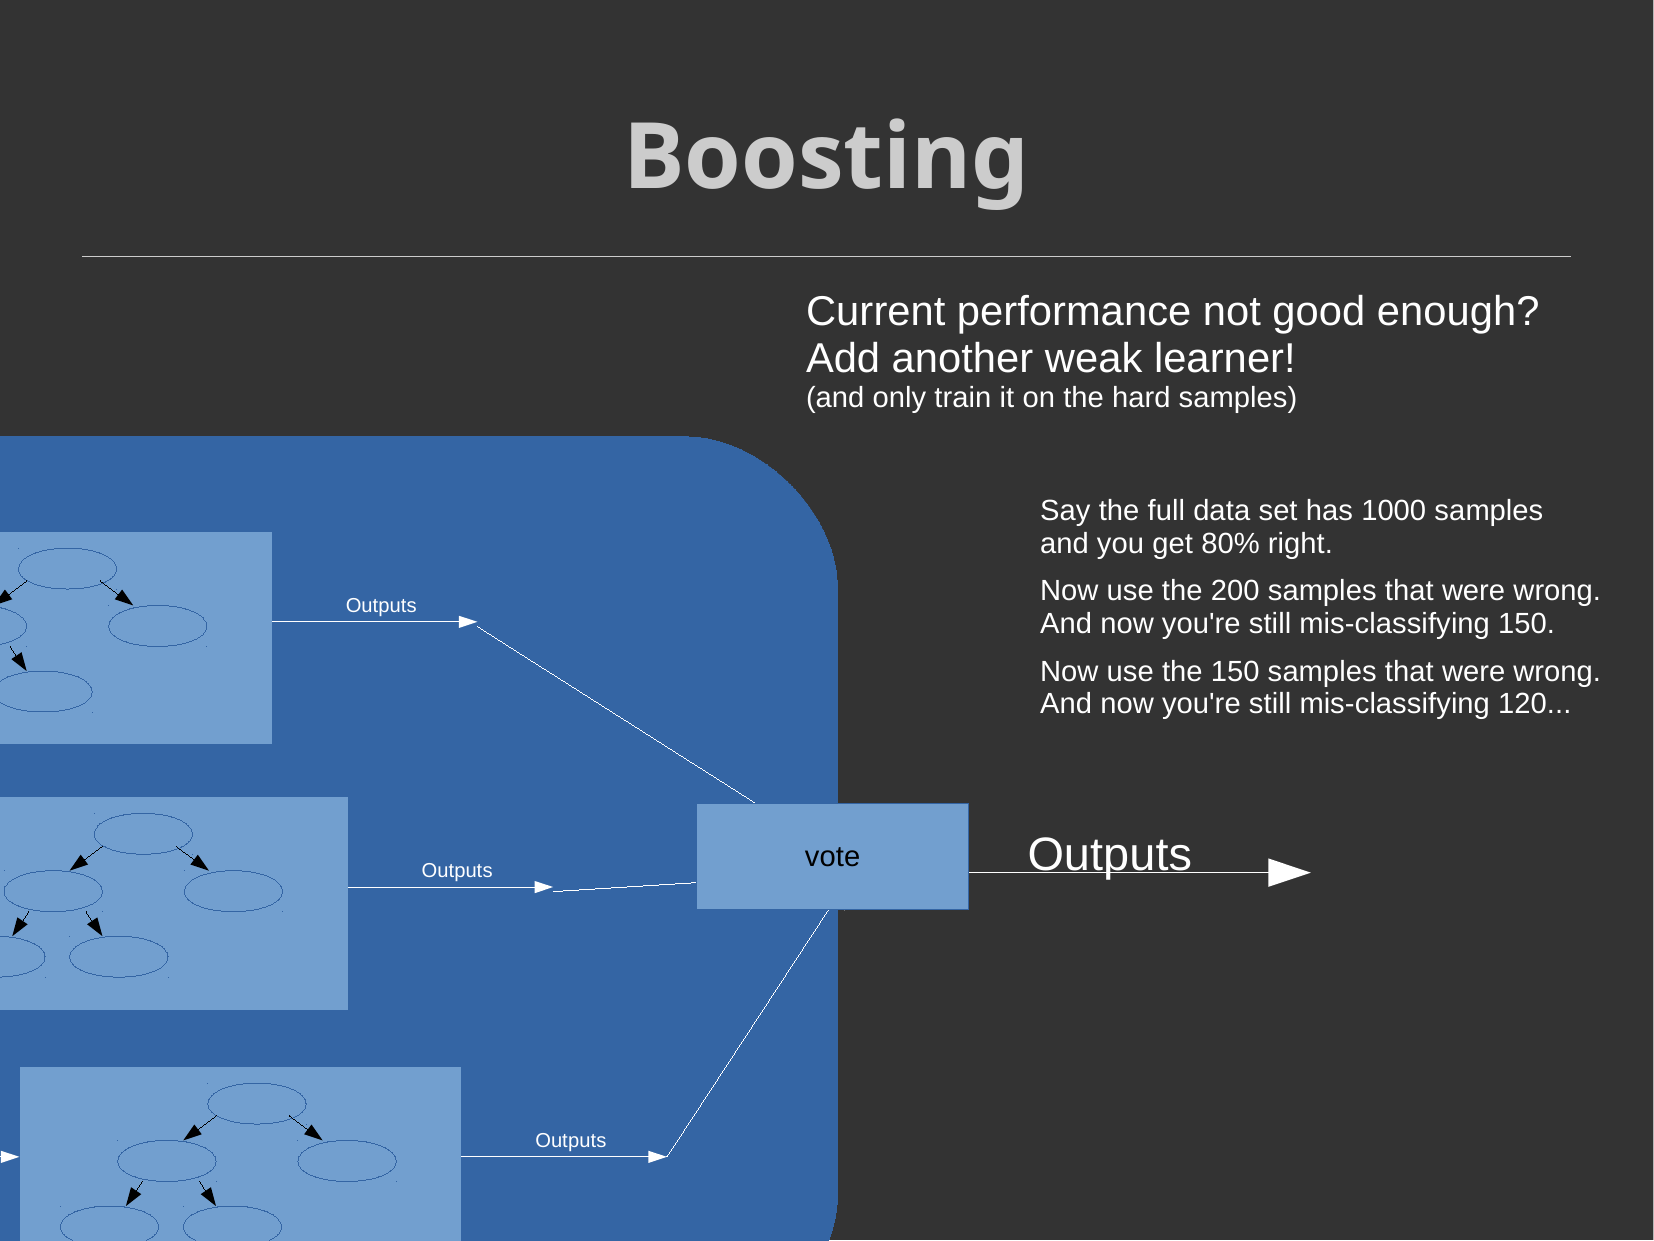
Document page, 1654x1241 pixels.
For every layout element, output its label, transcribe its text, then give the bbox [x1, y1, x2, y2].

text_box Say the full data set has 1000 samples and you get 80% right. [1025, 486, 1560, 566]
text_box Outputs [1027, 827, 1193, 881]
text_box Outputs [535, 1129, 607, 1153]
text_box [1268, 858, 1311, 887]
text_box Now use the 150 samples that were wrong. And now you're still mis-classifying 120... [1025, 647, 1618, 728]
text_box vote [696, 803, 969, 910]
text_box Now use the 200 samples that were wrong. And now you're still mis-classifying 150. [1025, 566, 1618, 647]
text_box [0, 797, 348, 1010]
text_box Outputs [345, 594, 418, 618]
text_box Current performance not good enough? Add another weak learner! (and only train it on the hard samples) [791, 280, 1555, 423]
text_box [0, 532, 272, 744]
text_box Outputs [421, 859, 494, 883]
text_box [0, 436, 838, 1241]
title Boosting [82, 49, 1571, 257]
